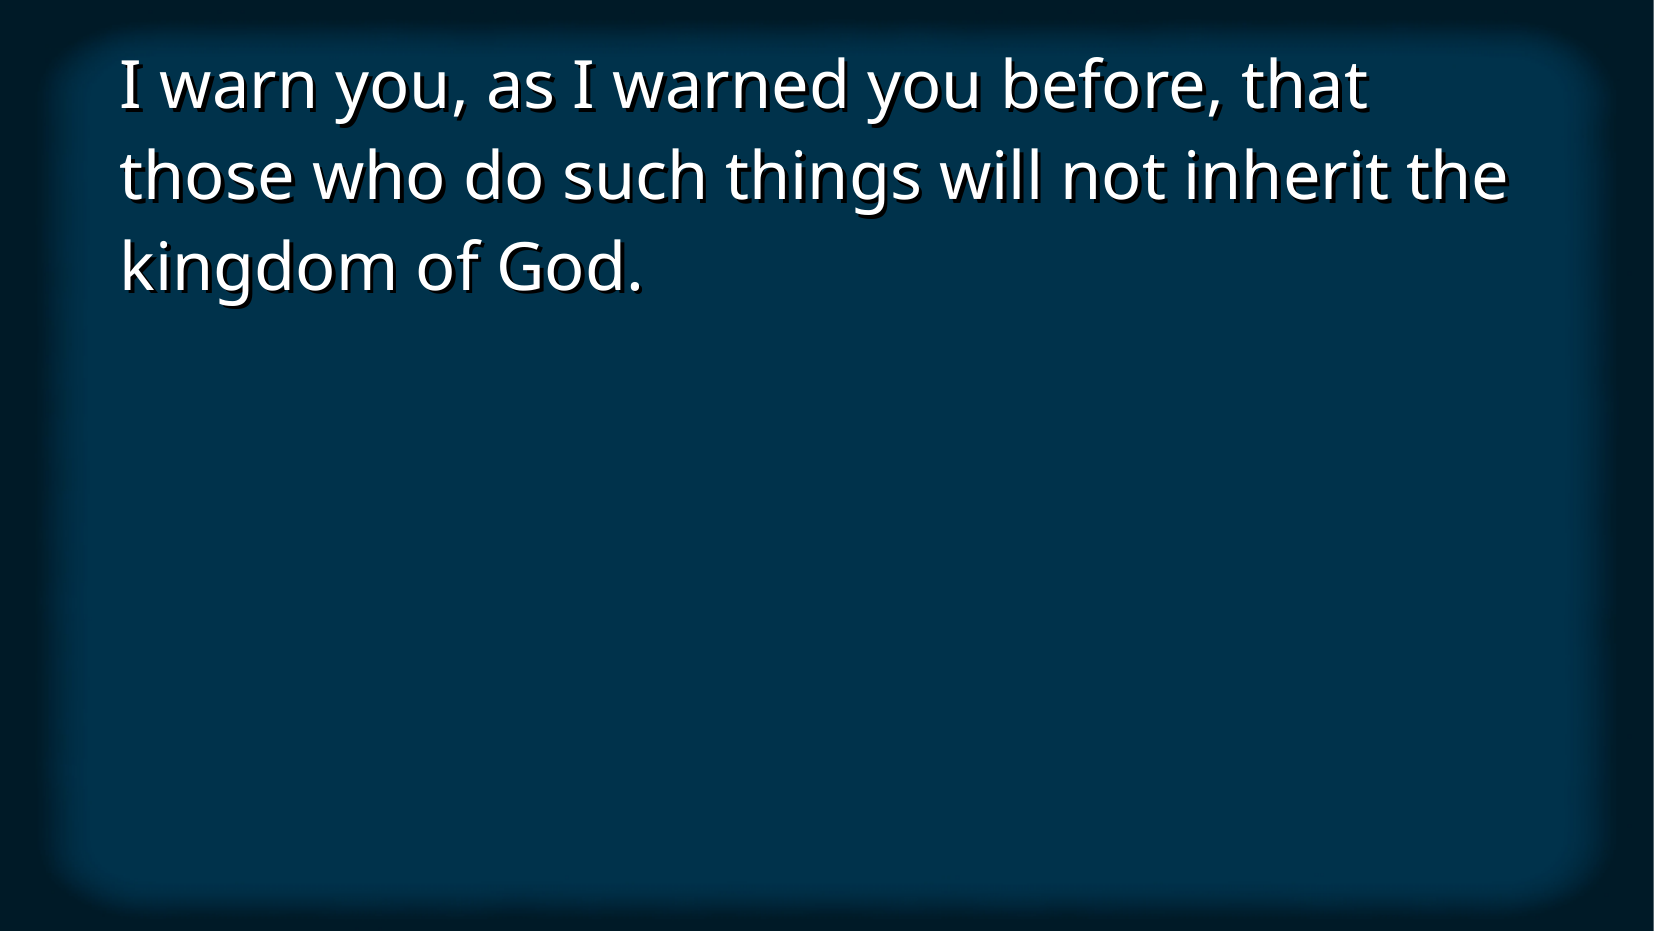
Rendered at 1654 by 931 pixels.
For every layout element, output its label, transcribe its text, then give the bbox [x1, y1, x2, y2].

text_box I warn you, as I warned you before, that those who do such things will not inherit the kingdom of God. [105, 30, 1561, 312]
picture [0, 0, 1654, 931]
